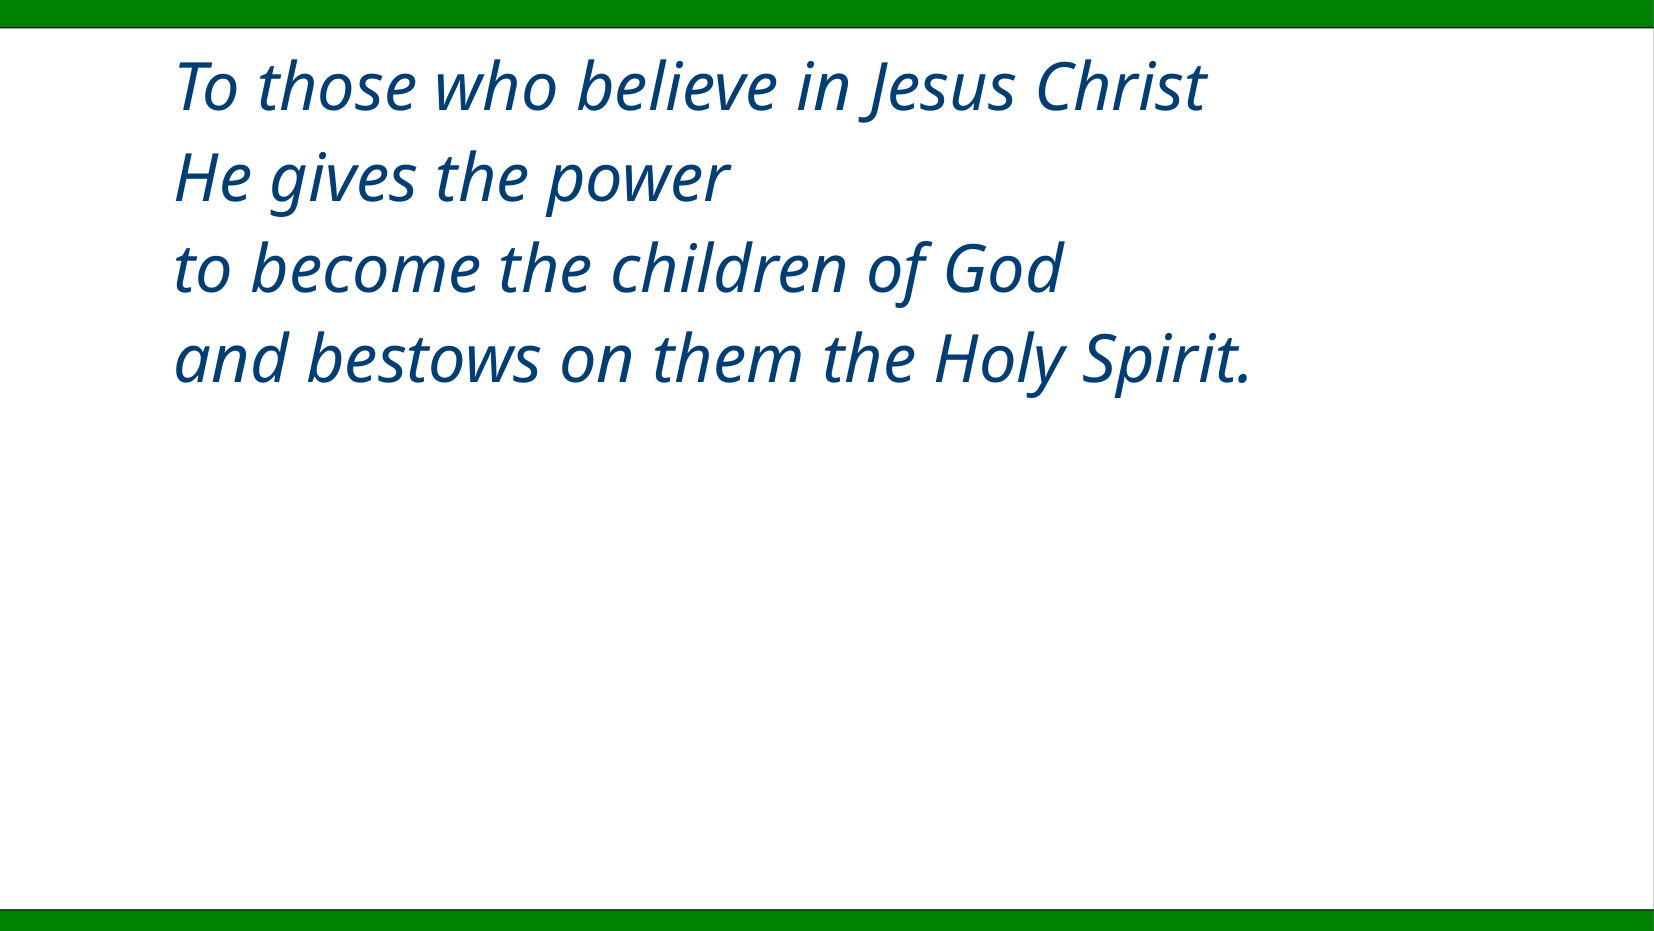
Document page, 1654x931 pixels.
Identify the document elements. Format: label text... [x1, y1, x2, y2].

picture [0, 0, 1654, 931]
text_box To those who believe in Jesus Christ He gives the power to become the children of God and bestows on them the Holy Spirit. [90, 31, 1561, 402]
